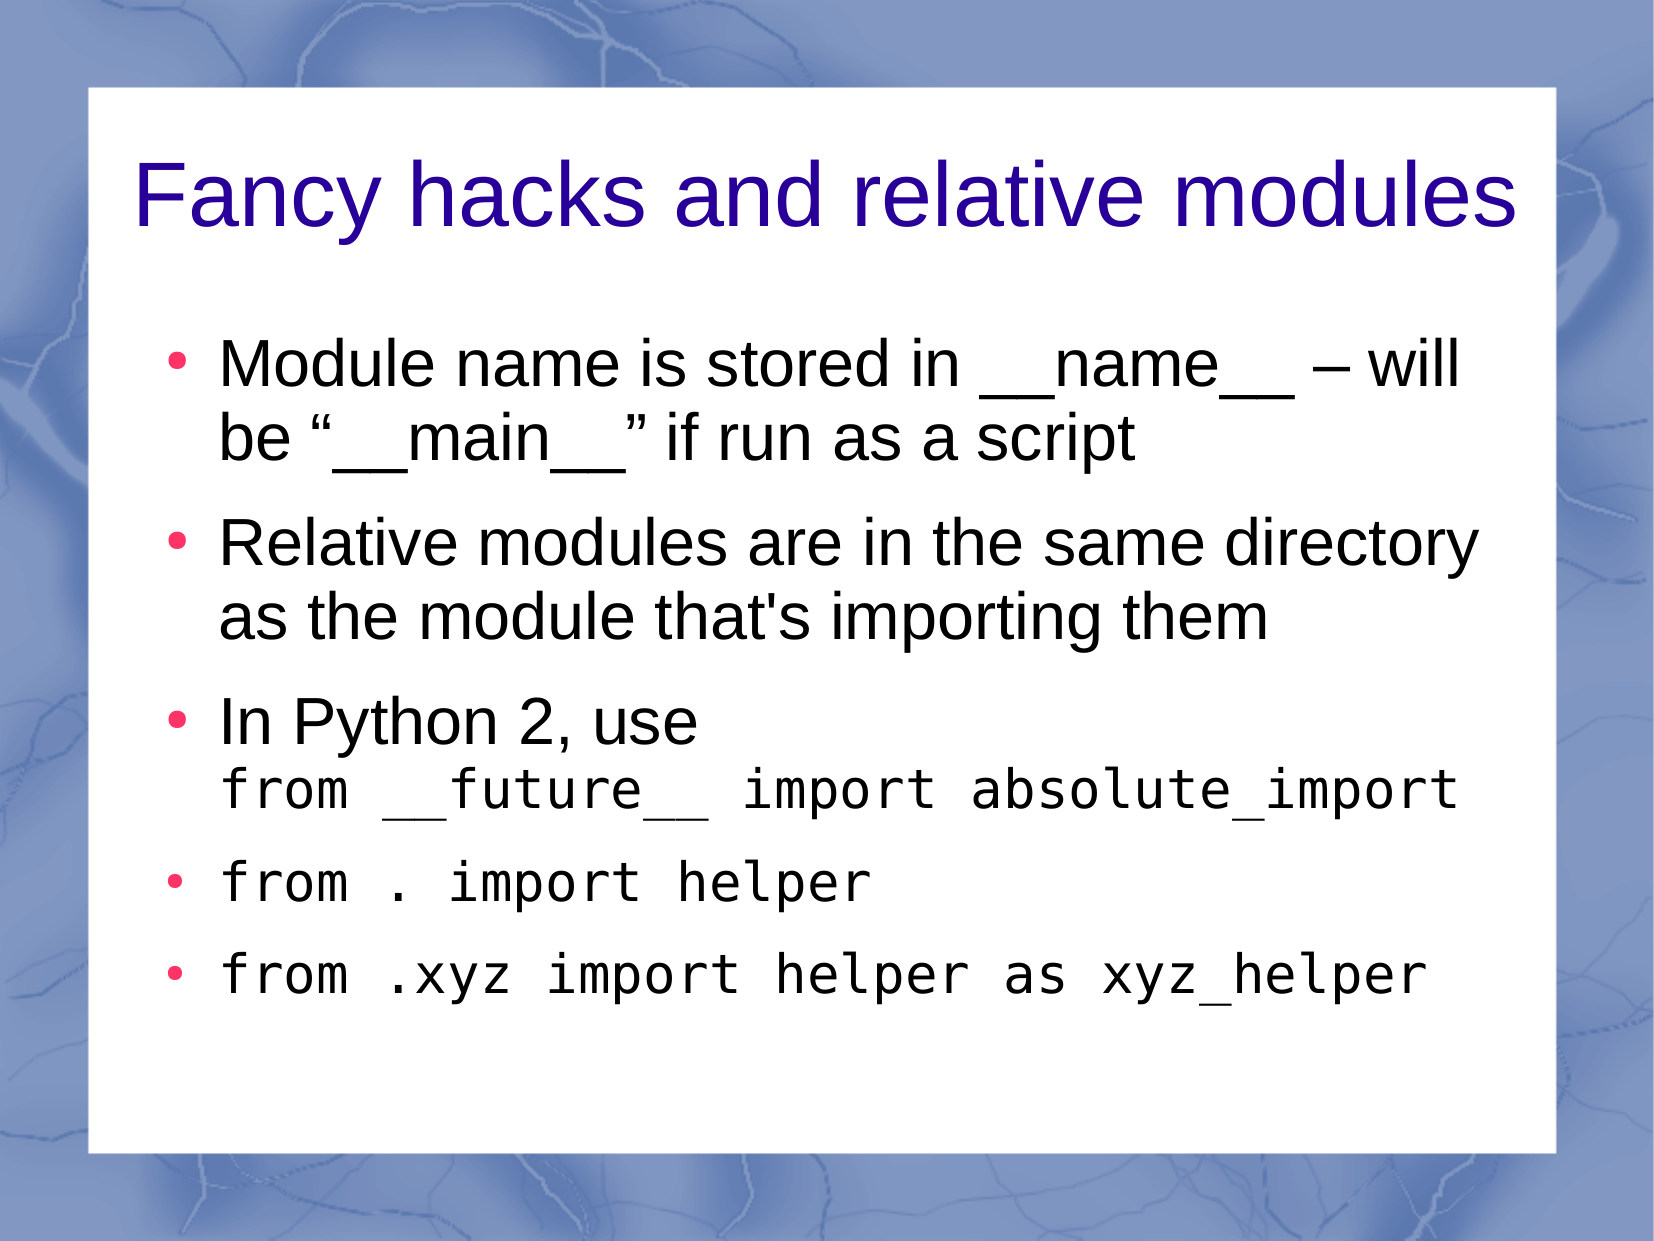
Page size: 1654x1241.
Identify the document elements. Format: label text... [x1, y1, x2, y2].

title Fancy hacks and relative modules [118, 98, 1536, 291]
list Module name is stored in __name__ – will be “__main__” if run as a script Relative modules are in the same directory as the module that's importing them In Python 2, use from __future__ import absolute_import from . import helper from .xyz import helper as xyz_helper [147, 325, 1506, 1217]
picture [0, 0, 1654, 1241]
